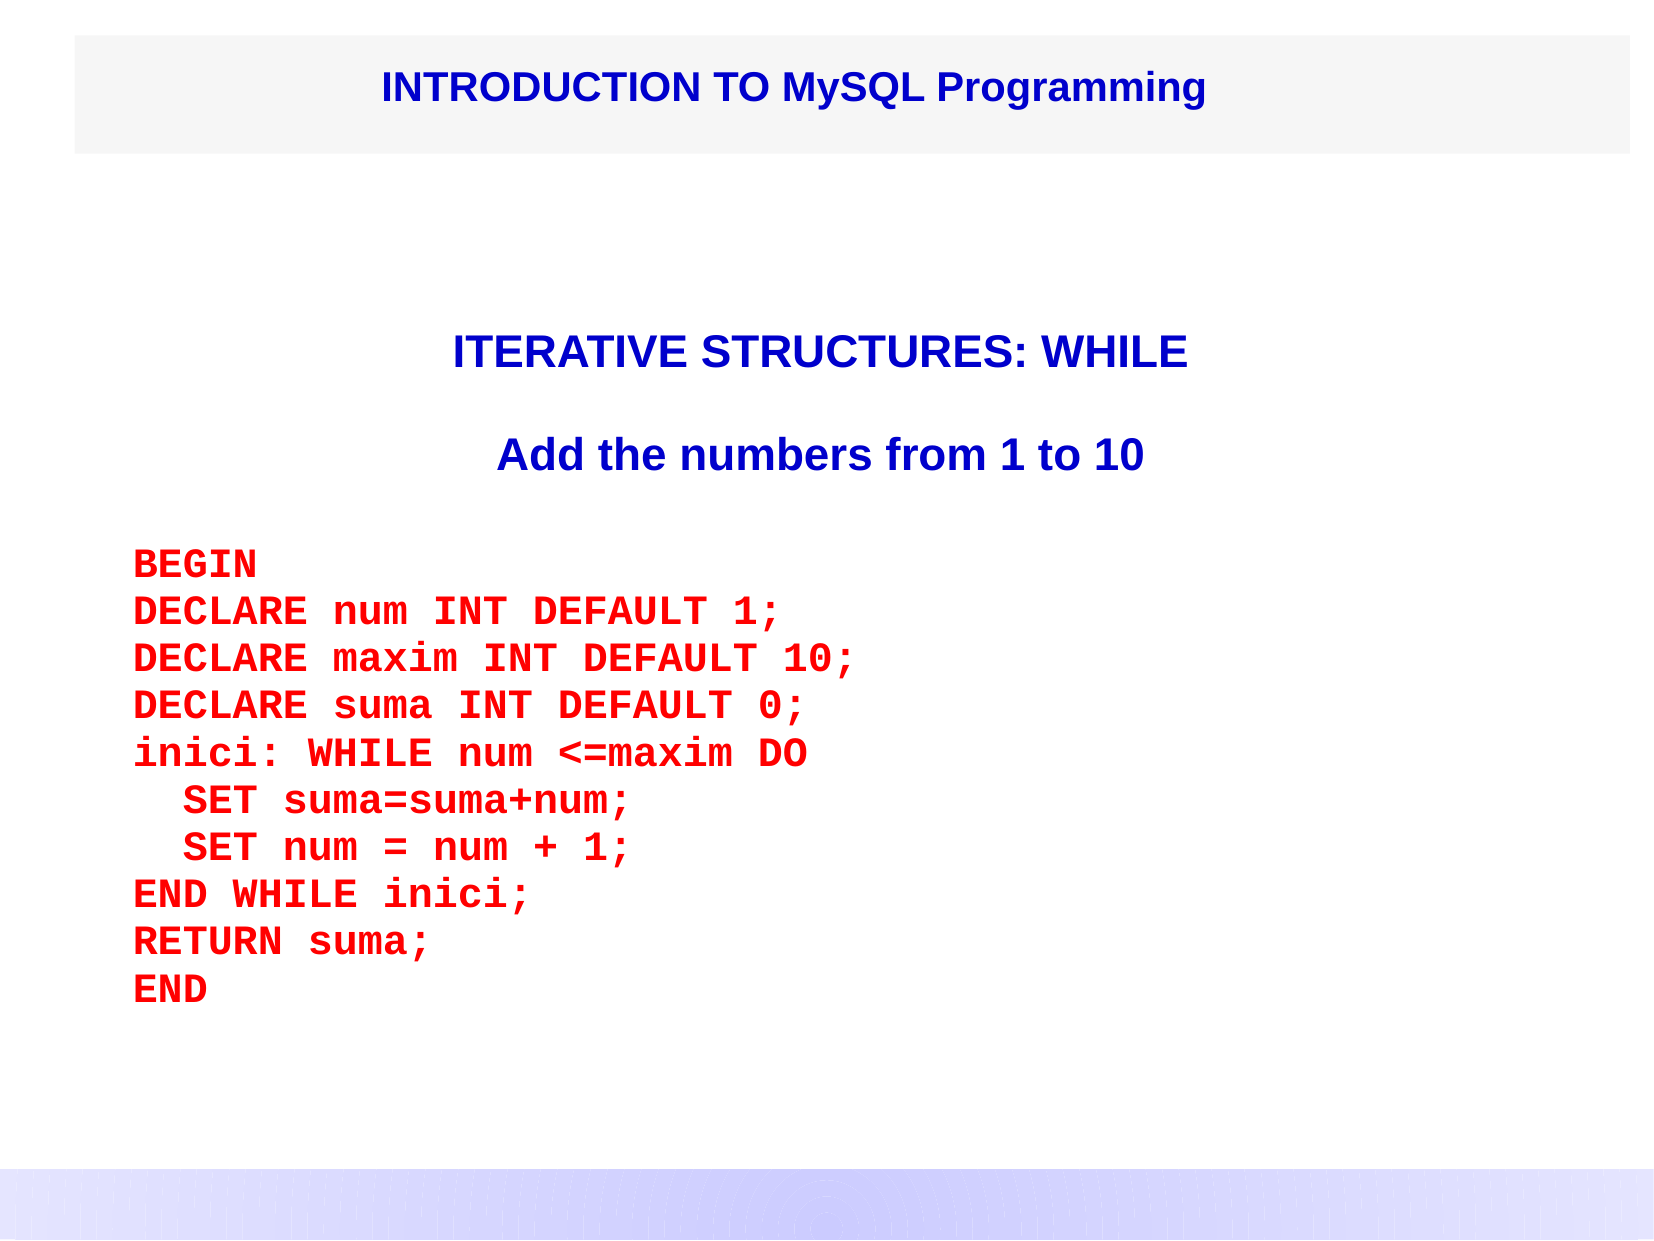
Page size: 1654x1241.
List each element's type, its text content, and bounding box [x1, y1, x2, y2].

text_box BEGIN DECLARE num INT DEFAULT 1; DECLARE maxim INT DEFAULT 10; DECLARE suma INT DEFAULT 0; inici: WHILE num <=maxim DO SET suma=suma+num; SET num = num + 1; END WHILE inici; RETURN suma; END [118, 534, 1595, 1028]
text_box [74, 35, 1630, 154]
text_box INTRODUCTION TO MySQL Programming [366, 56, 1223, 119]
text_box ITERATIVE STRUCTURES: WHILE Add the numbers from 1 to 10 [129, 318, 1512, 534]
text_box [0, 304, 1654, 1221]
